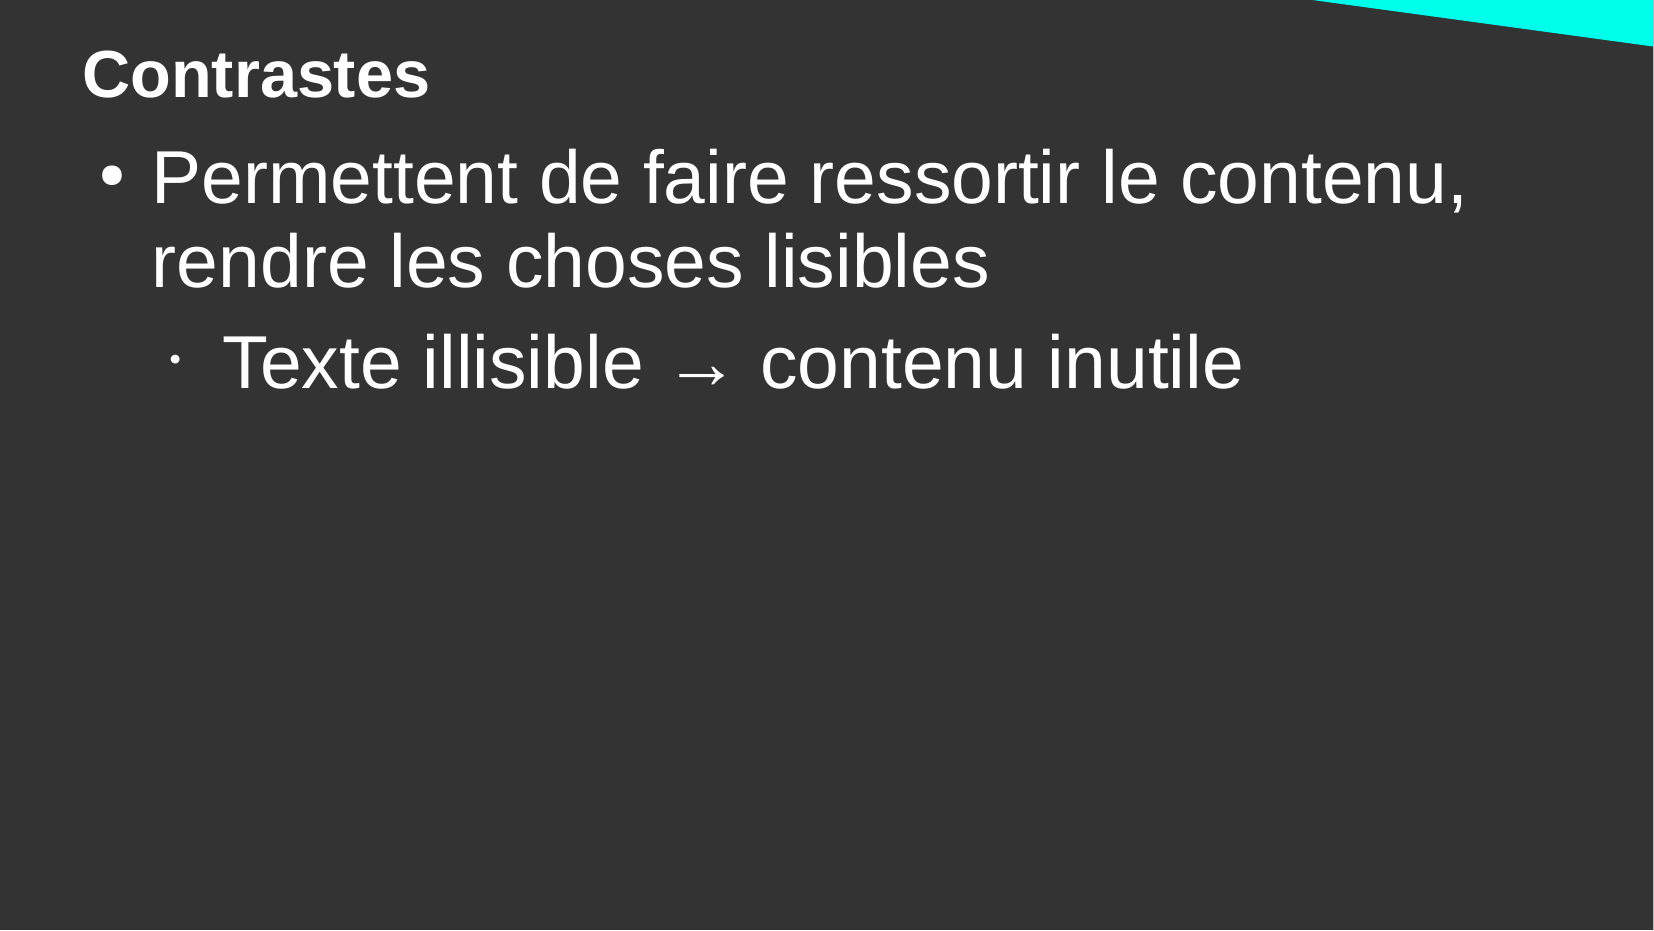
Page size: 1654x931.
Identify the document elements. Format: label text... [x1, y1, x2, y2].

title Contrastes [82, 37, 1571, 114]
list Permettent de faire ressortir le contenu, rendre les choses lisibles Texte illisible → contenu inutile [80, 135, 1620, 709]
text_box [1312, 0, 1654, 47]
